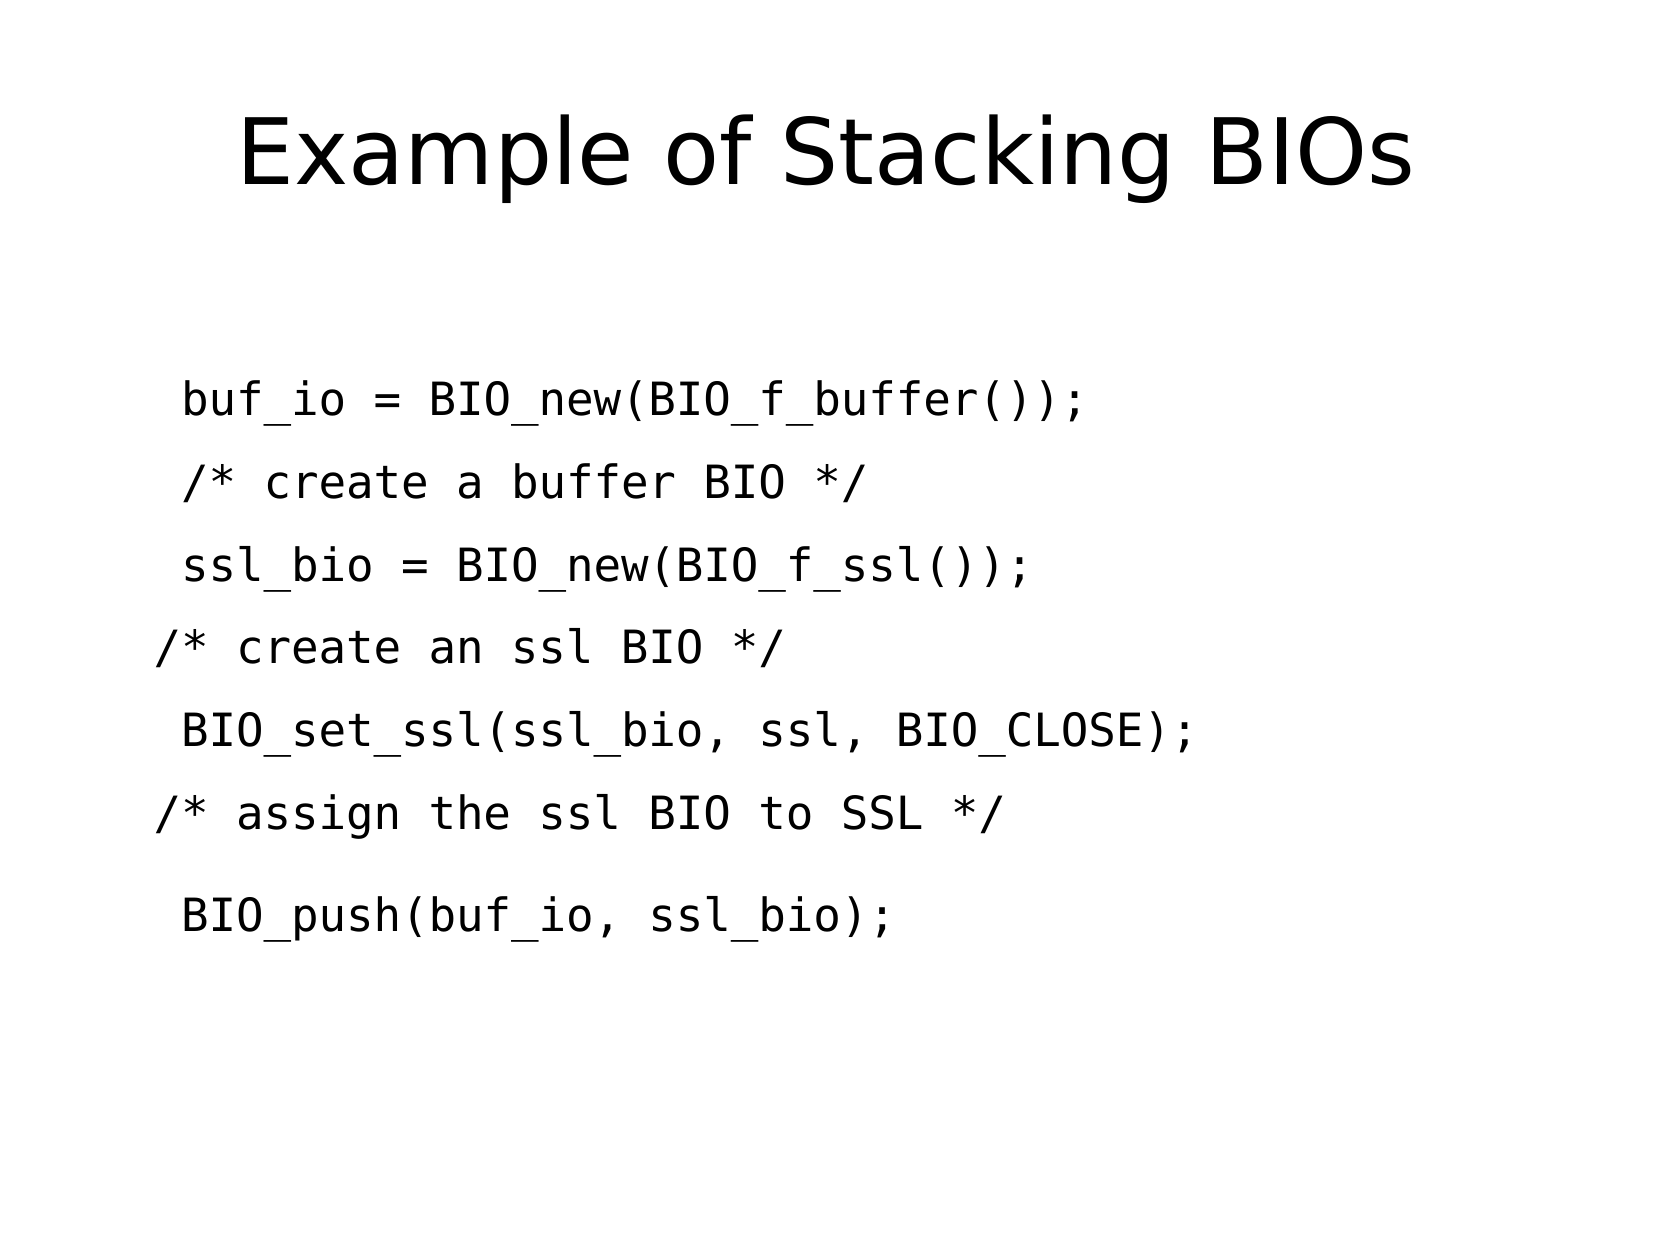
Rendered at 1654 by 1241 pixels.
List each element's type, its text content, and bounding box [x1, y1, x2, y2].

list buf_io = BIO_new(BIO_f_buffer()); /* create a buffer BIO */ ssl_bio = BIO_new(BIO_f_ssl()); /* create an ssl BIO */ BIO_set_ssl(ssl_bio, ssl, BIO_CLOSE); /* assign the ssl BIO to SSL */ BIO_push(buf_io, ssl_bio); [82, 290, 1571, 1109]
title Example of Stacking BIOs [82, 56, 1571, 250]
